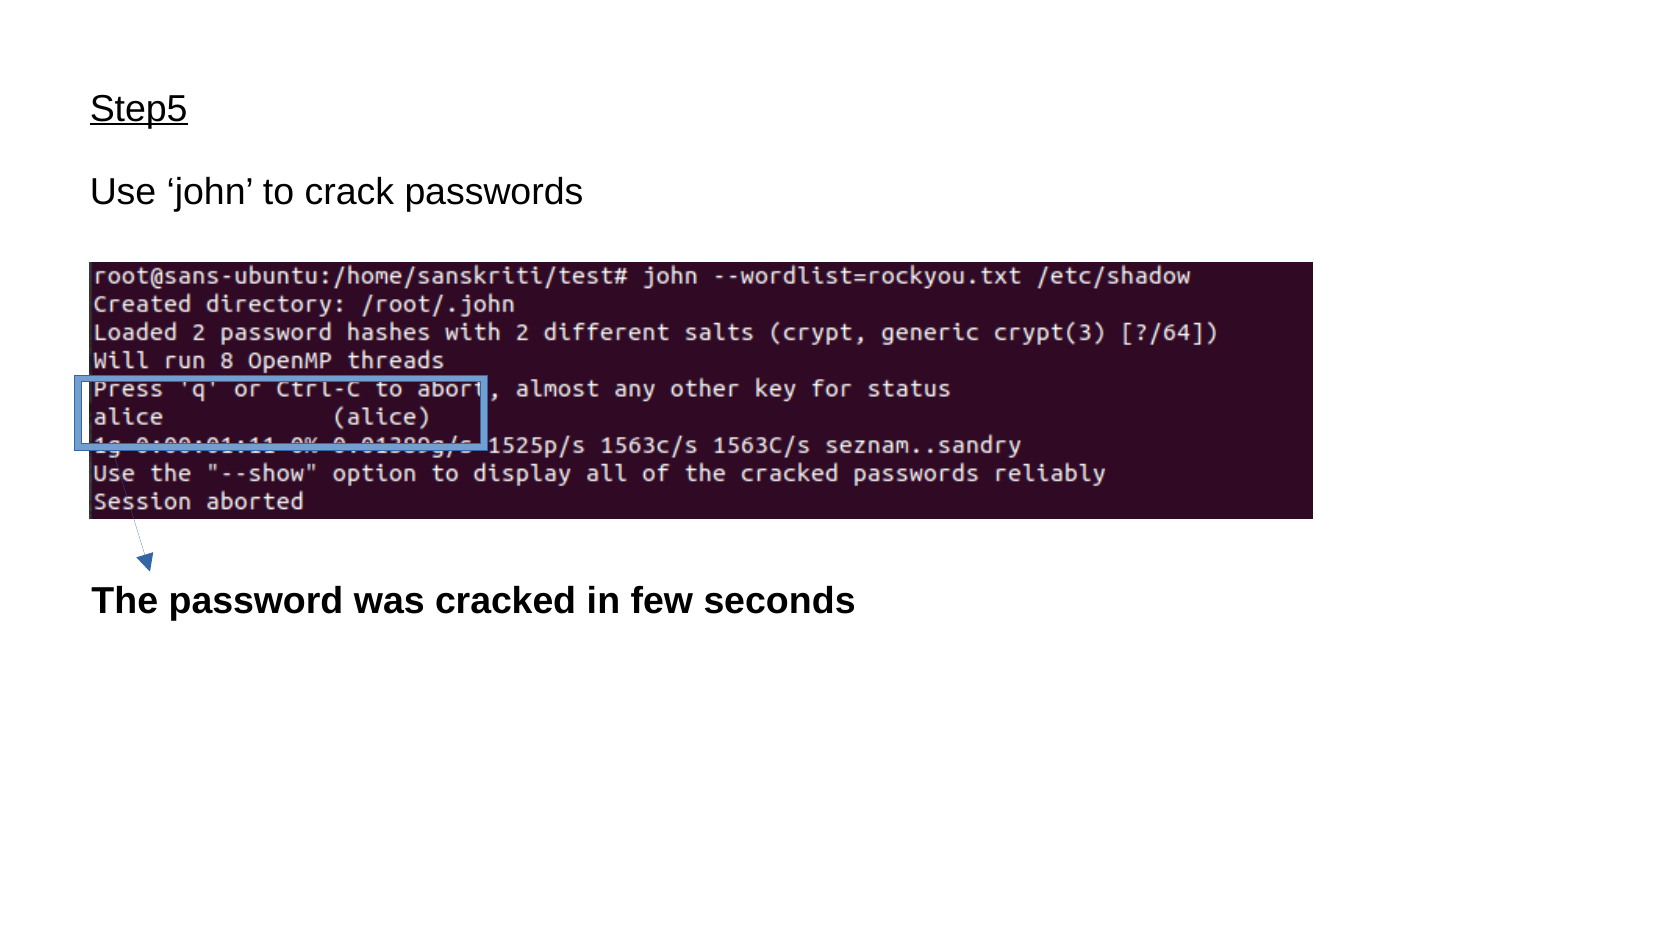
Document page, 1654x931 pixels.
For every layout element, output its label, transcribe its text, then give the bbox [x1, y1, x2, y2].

text_box Step5 Use ‘john’ to crack passwords [75, 79, 599, 221]
text_box [74, 375, 488, 451]
picture [89, 451, 133, 519]
text_box The password was cracked in few seconds [76, 571, 872, 629]
picture [89, 262, 1313, 519]
picture [89, 382, 480, 443]
